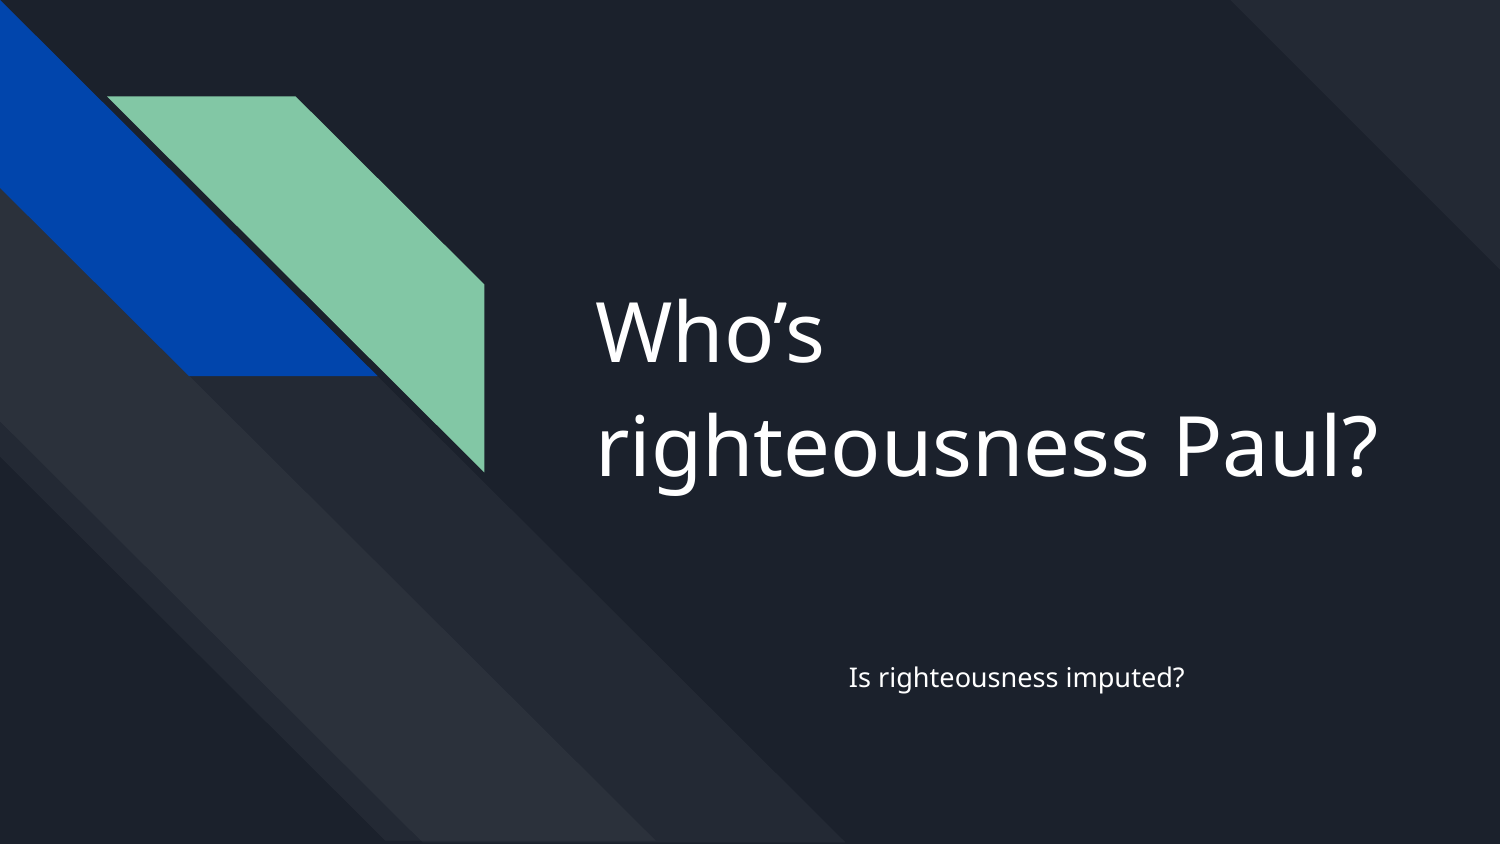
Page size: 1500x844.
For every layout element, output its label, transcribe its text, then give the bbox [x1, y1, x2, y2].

title Who’s righteousness Paul? [580, 258, 1404, 518]
subtitle Is righteousness imputed? [833, 643, 1404, 727]
